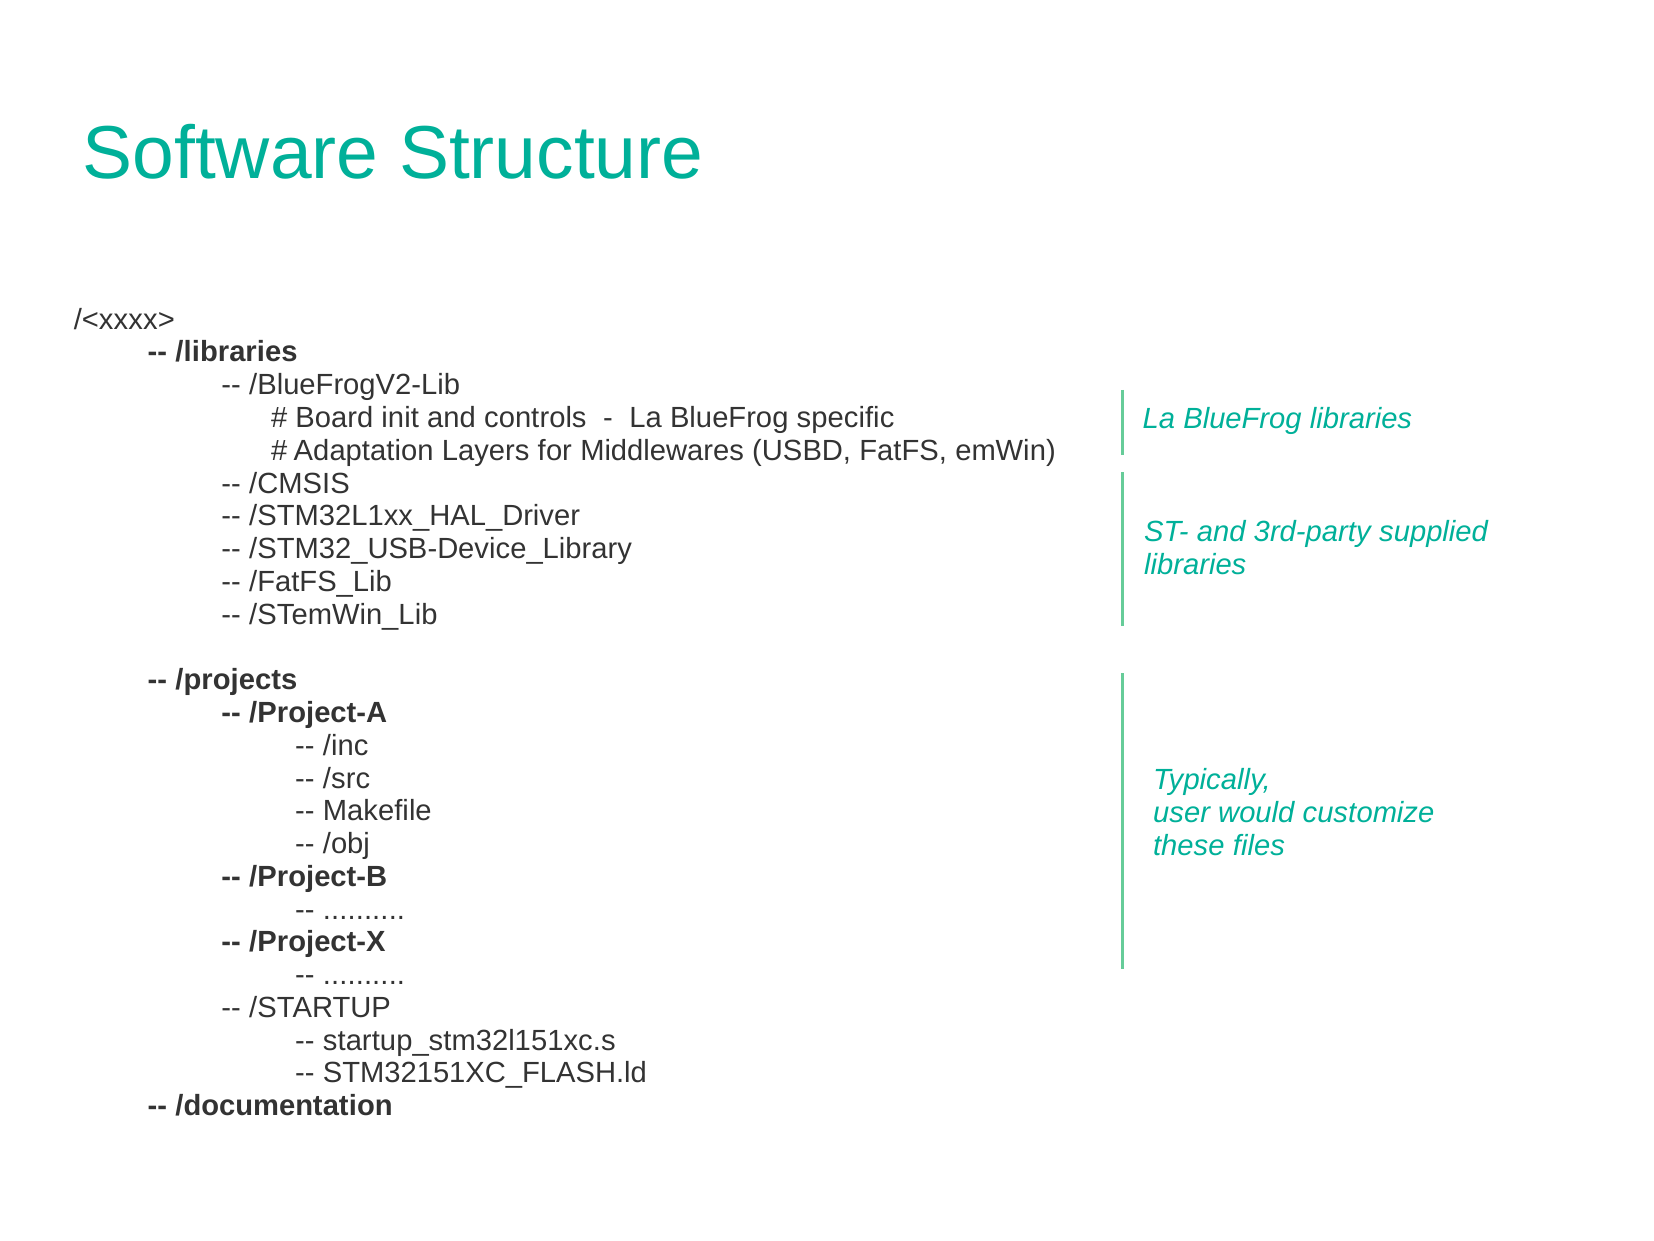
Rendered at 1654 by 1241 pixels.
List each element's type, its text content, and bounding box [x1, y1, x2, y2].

text_box La BlueFrog libraries [1127, 394, 1428, 443]
text_box Typically, user would customize these files [1138, 755, 1451, 870]
text_box ST- and 3rd-party supplied libraries [1129, 507, 1503, 589]
text_box /<xxxx> -- /libraries -- /BlueFrogV2-Lib # Board init and controls - La BlueFrog specific # Adaptation Layers for Middlewares (USBD, FatFS, emWin) -- /CMSIS -- /STM32L1xx_HAL_Driver -- /STM32_USB-Device_Library -- /FatFS_Lib -- /STemWin_Lib -- /projects -- /Project-A -- /inc -- /src -- Makefile -- /obj -- /Project-B -- .......... -- /Project-X -- .......... -- /STARTUP -- startup_stm32l151xc.s -- STM32151XC_FLASH.ld -- /documentation [59, 295, 1073, 1130]
title Software Structure [82, 49, 1571, 257]
